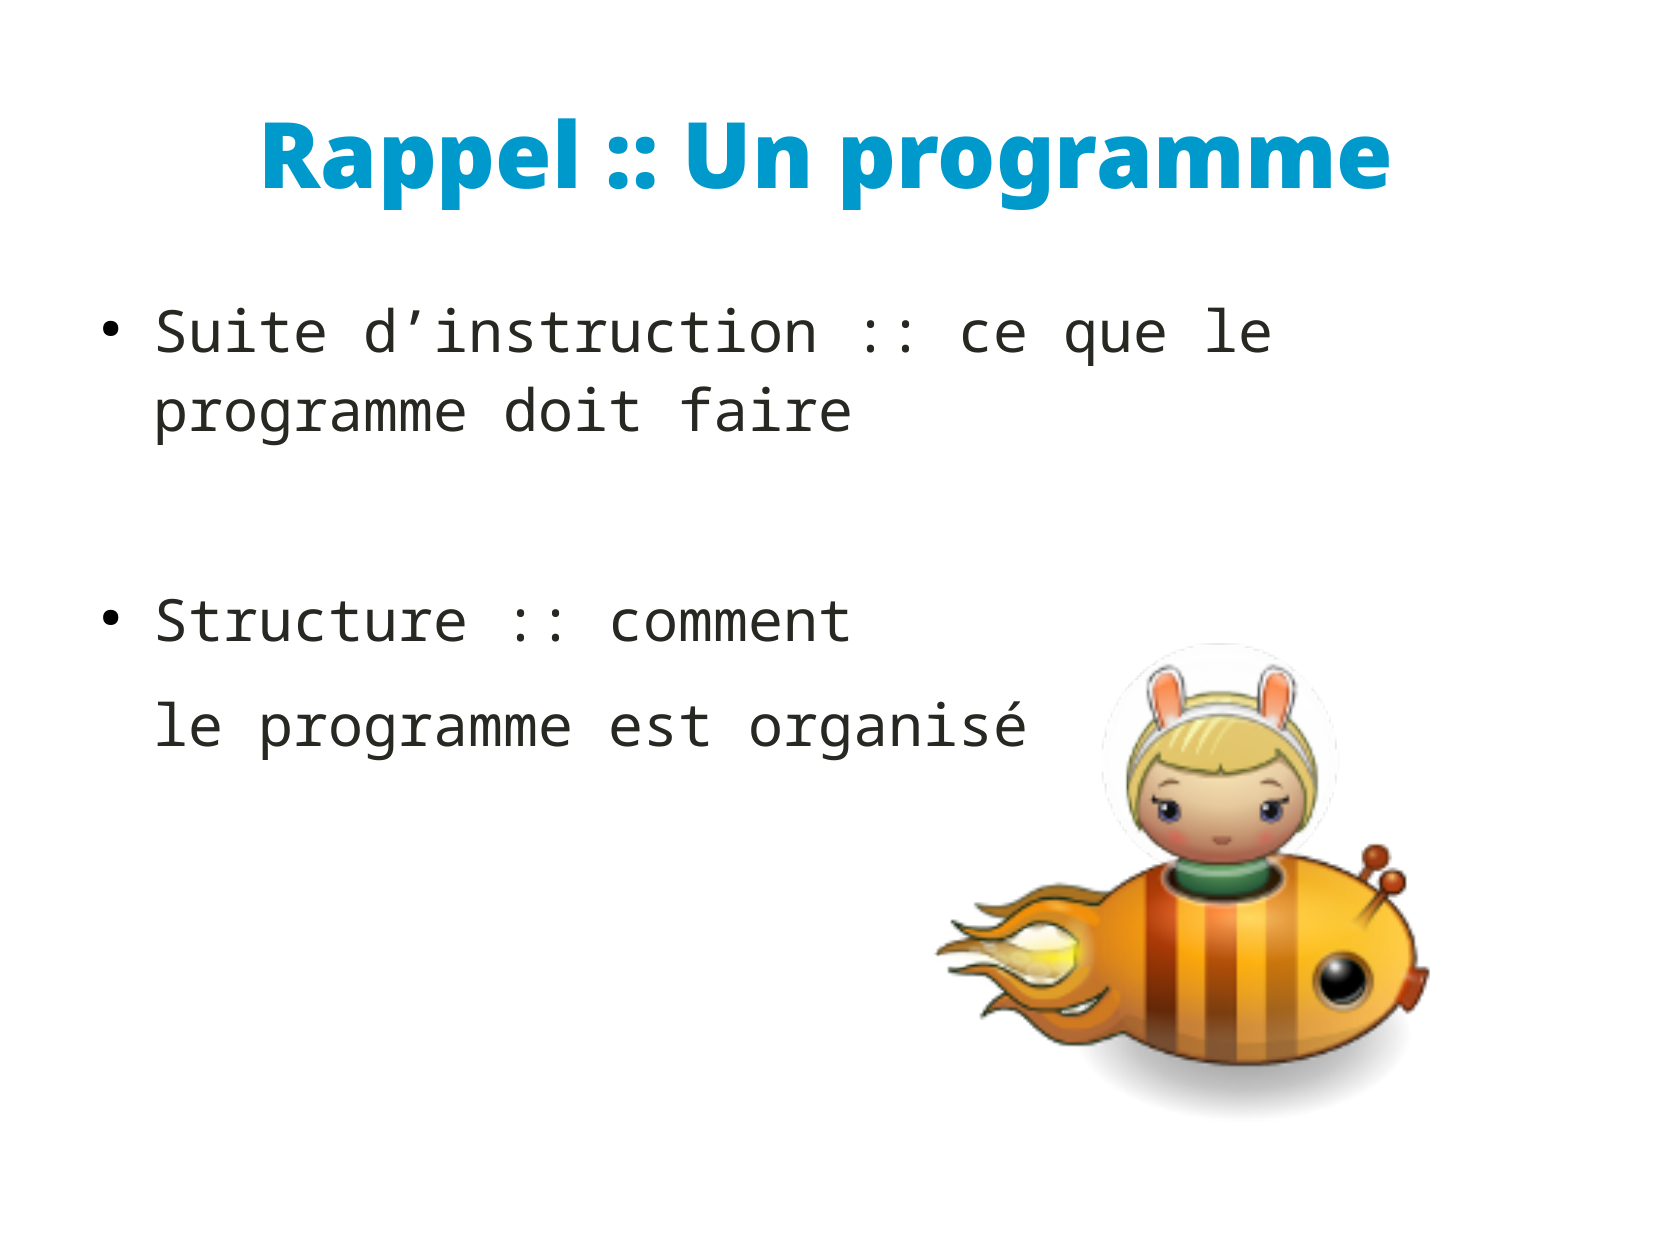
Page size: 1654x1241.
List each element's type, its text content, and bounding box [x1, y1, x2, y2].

picture [923, 613, 1465, 1123]
title Rappel :: Un programme [82, 49, 1571, 257]
list Suite d’instruction :: ce que le programme doit faire Structure :: comment le programme est organisé [82, 290, 1571, 1010]
